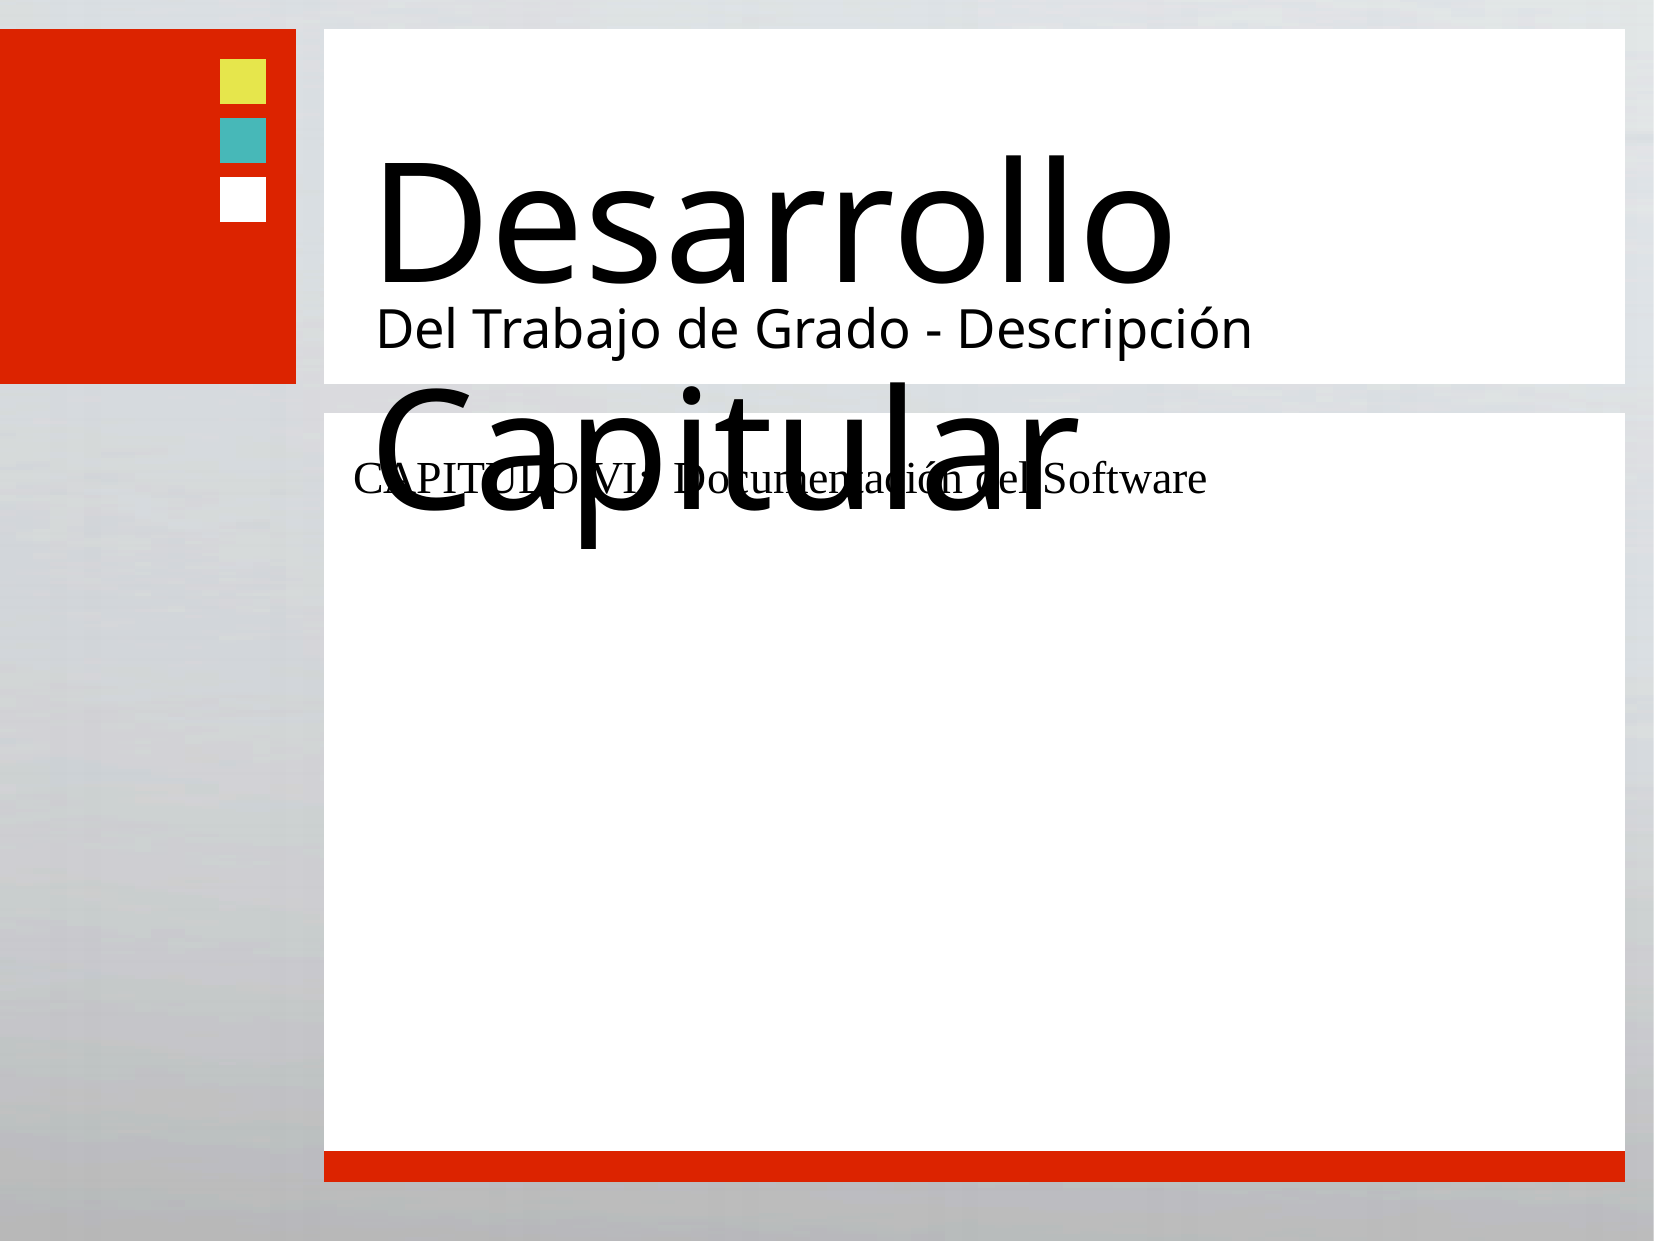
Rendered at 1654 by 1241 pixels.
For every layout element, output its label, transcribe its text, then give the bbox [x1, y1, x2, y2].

text_box CAPITULO VI: Documentación del Software [338, 420, 1595, 1119]
text_box Desarrollo Capitular [354, 96, 1595, 313]
picture [0, 0, 1654, 1241]
text_box Del Trabajo de Grado - Descripción [360, 283, 1319, 366]
